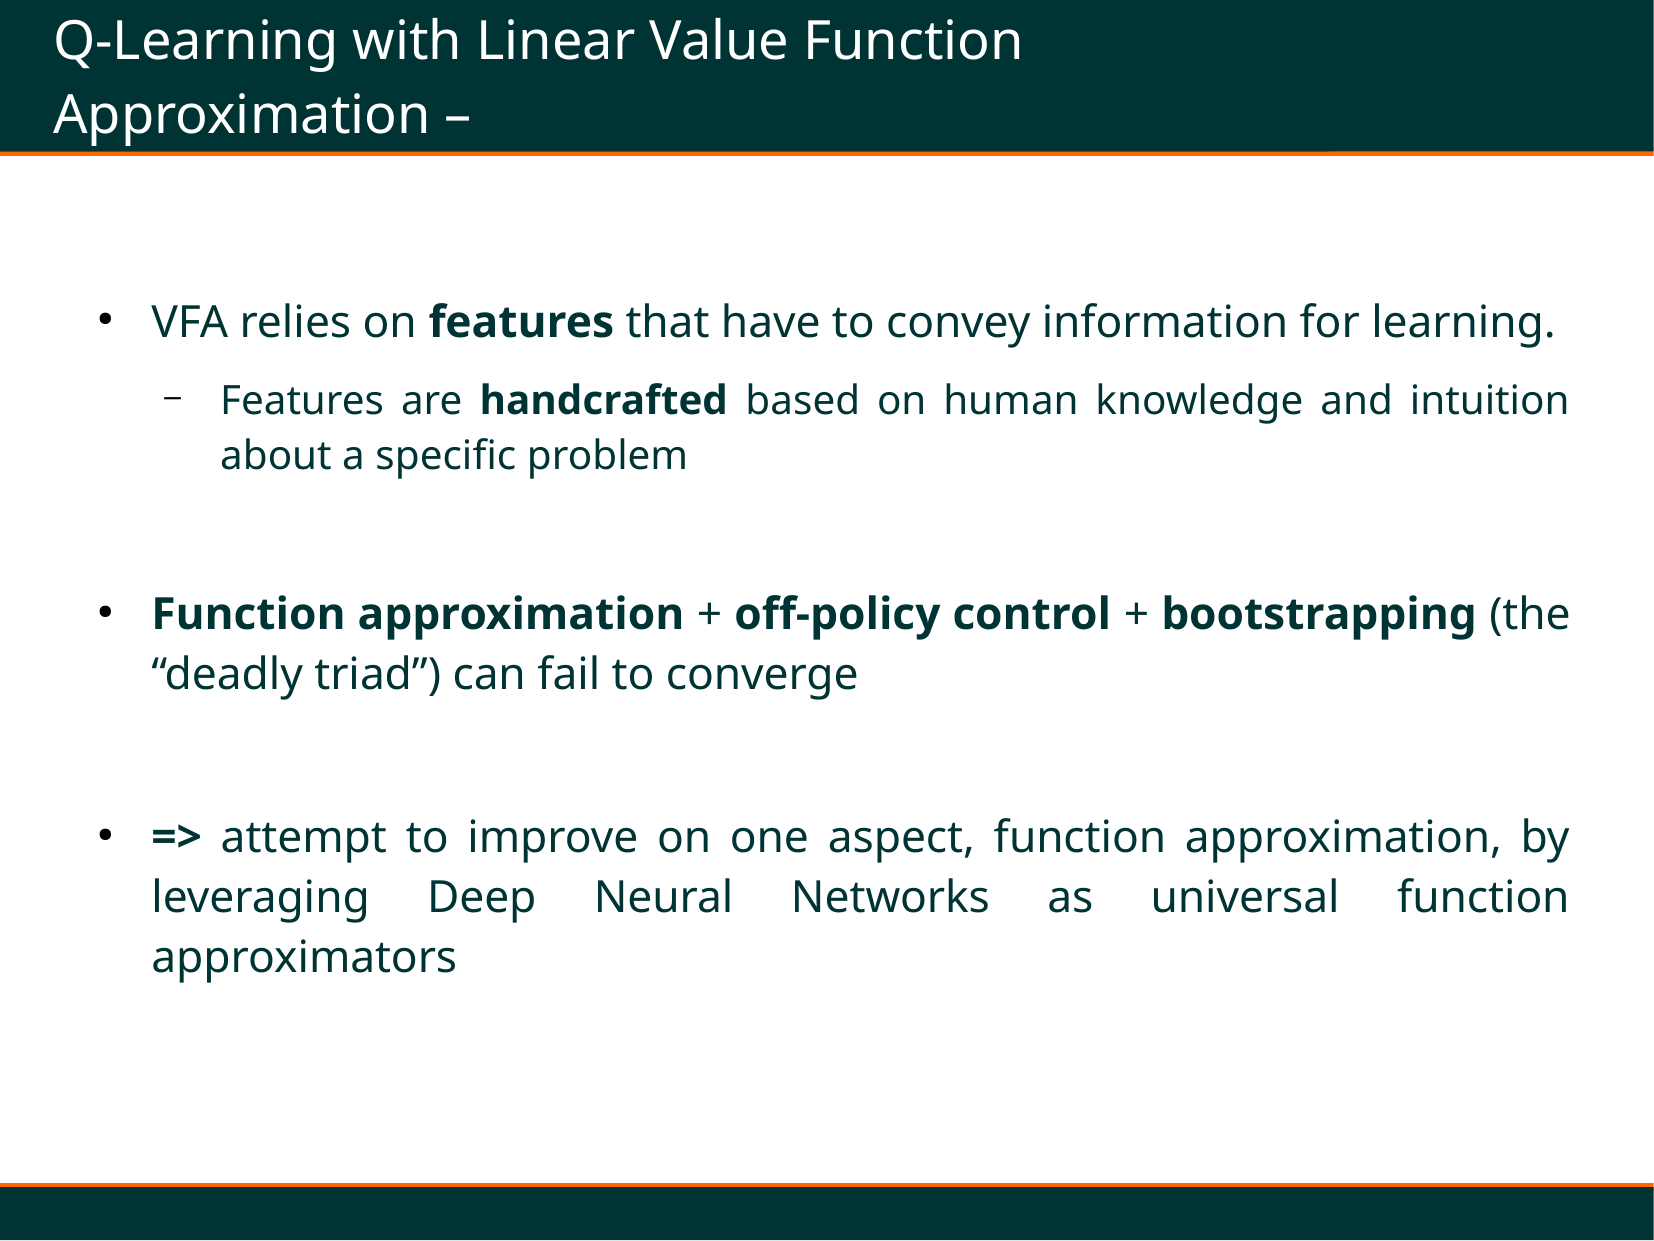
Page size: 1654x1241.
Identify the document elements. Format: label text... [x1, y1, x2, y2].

list VFA relies on features that have to convey information for learning. Features are handcrafted based on human knowledge and intuition about a specific problem Function approximation + off-policy control + bootstrapping (the “deadly triad”) can fail to converge => attempt to improve on one aspect, function approximation, by leveraging Deep Neural Networks as universal function approximators [82, 290, 1571, 1010]
title Q-Learning with Linear Value Function Approximation – [0, 0, 1329, 152]
